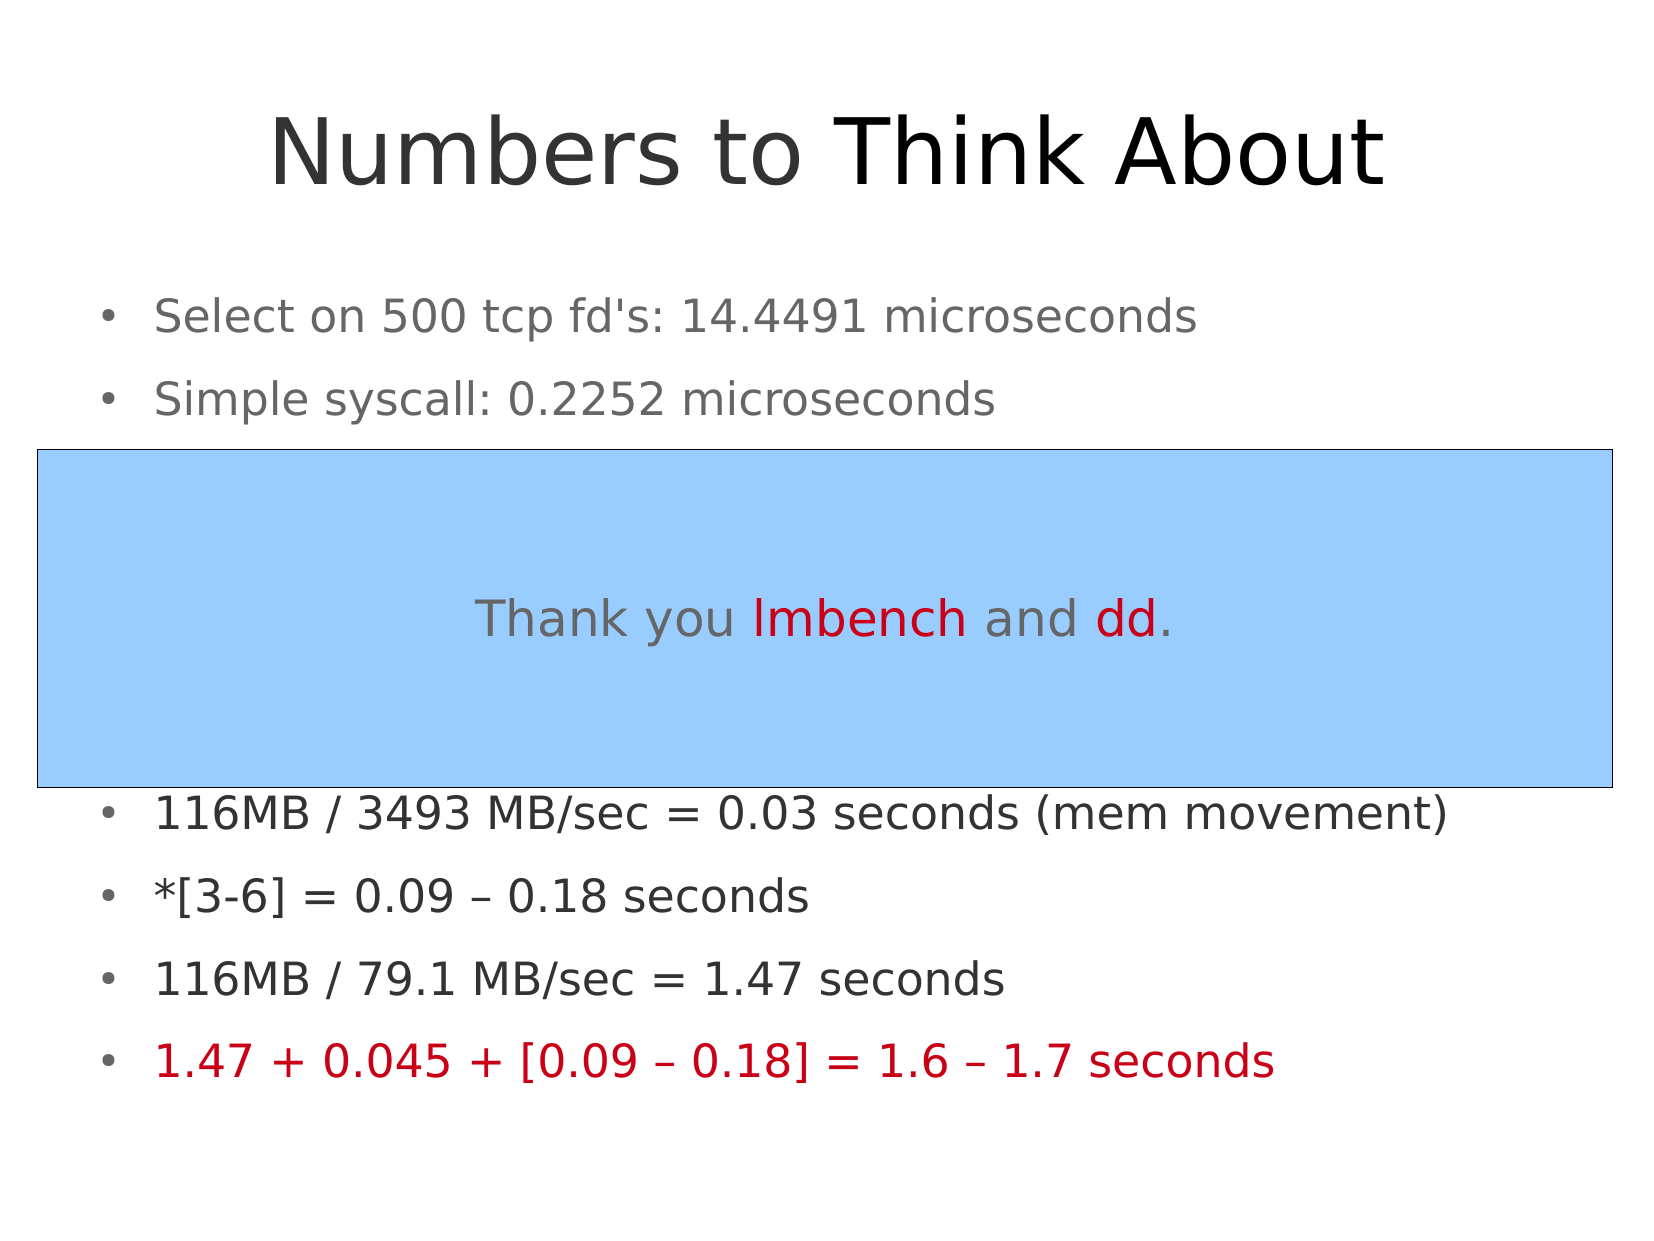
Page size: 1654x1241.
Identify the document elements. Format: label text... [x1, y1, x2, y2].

text_box Thank you lmbench and dd. [37, 449, 1613, 788]
list Select on 500 tcp fd's: 14.4491 microseconds Simple syscall: 0.2252 microseconds STREAM copy bandwidth: 3493.08 MB/sec Socket bandwidth using localhost: 2584.65 MB/sec Estimated disk write bandwidth: 79.1 MB/sec 116MB / 2584.65 MB/sec = .045 seconds (transfer) 116MB / 3493 MB/sec = 0.03 seconds (mem movement) *[3-6] = 0.09 – 0.18 seconds 116MB / 79.1 MB/sec = 1.47 seconds 1.47 + 0.045 + [0.09 – 0.18] = 1.6 – 1.7 seconds [82, 788, 1571, 1109]
title Numbers to Think About [82, 49, 1571, 257]
list Select on 500 tcp fd's: 14.4491 microseconds Simple syscall: 0.2252 microseconds STREAM copy bandwidth: 3493.08 MB/sec Socket bandwidth using localhost: 2584.65 MB/sec Estimated disk write bandwidth: 79.1 MB/sec 116MB / 2584.65 MB/sec = .045 seconds (transfer) 116MB / 3493 MB/sec = 0.03 seconds (mem movement) *[3-6] = 0.09 – 0.18 seconds 116MB / 79.1 MB/sec = 1.47 seconds 1.47 + 0.045 + [0.09 – 0.18] = 1.6 – 1.7 seconds [82, 290, 1571, 449]
